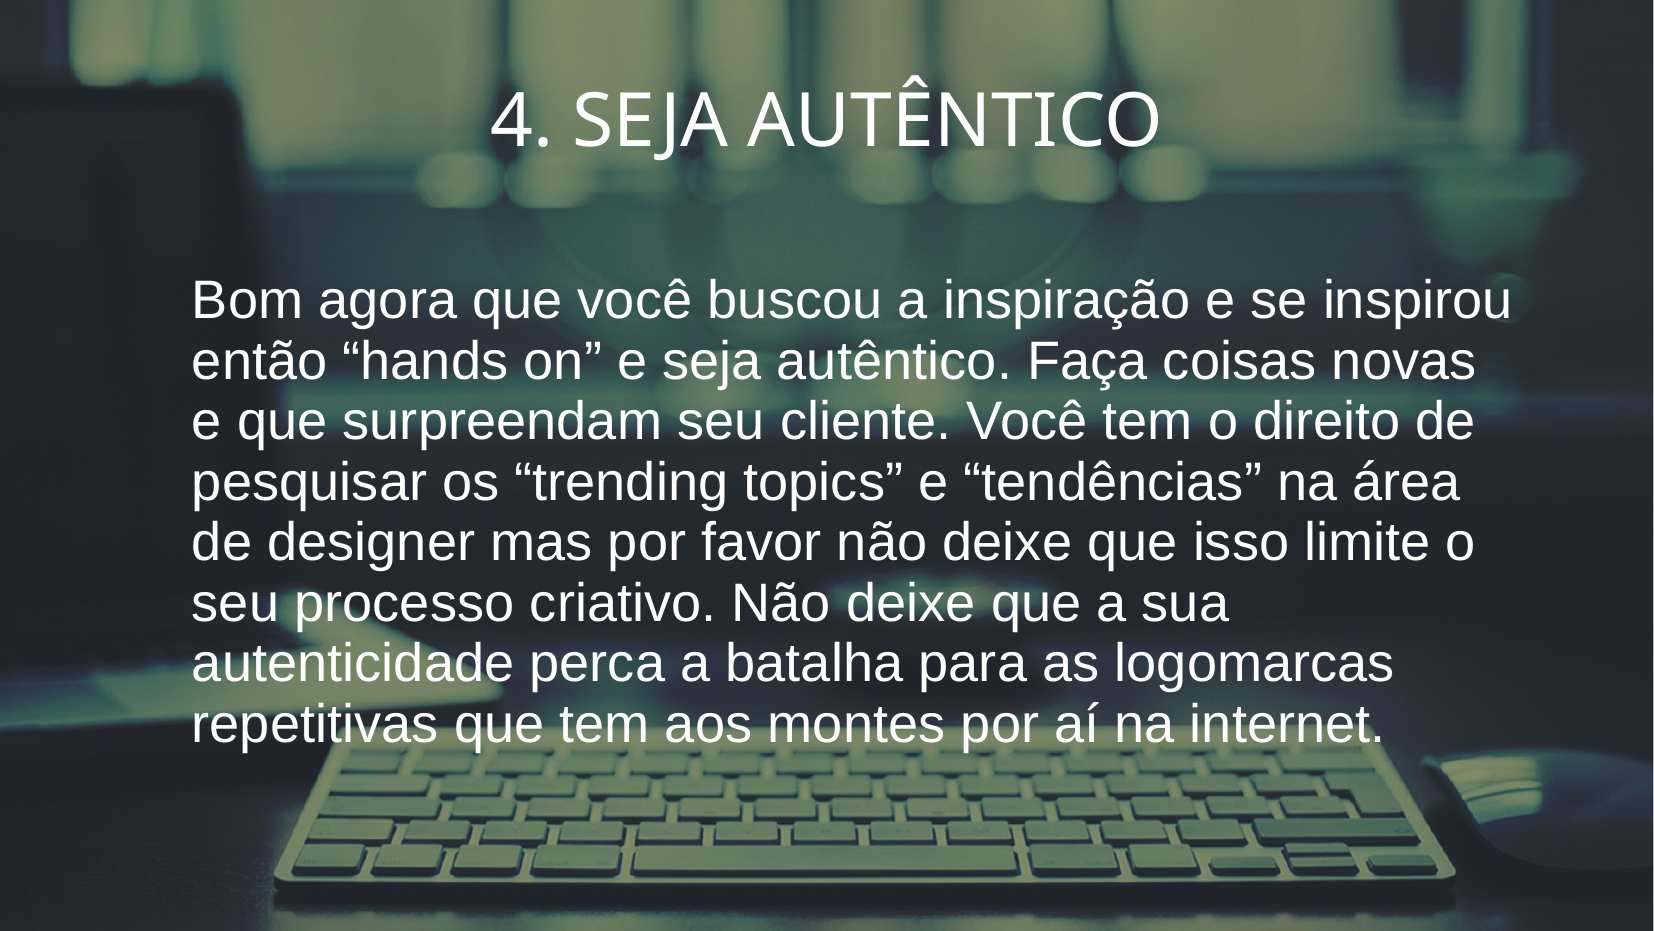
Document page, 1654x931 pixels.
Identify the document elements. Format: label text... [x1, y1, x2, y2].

picture [0, 0, 1654, 931]
text_box 4. SEJA AUTÊNTICO [236, 59, 1418, 262]
text_box Bom agora que você buscou a inspiração e se inspirou então “hands on” e seja autêntico. Faça coisas novas e que surpreendam seu cliente. Você tem o direito de pesquisar os “trending topics” e “tendências” na área de designer mas por favor não deixe que isso limite o seu processo criativo. Não deixe que a sua autenticidade perca a batalha para as logomarcas repetitivas que tem aos montes por aí na internet. [177, 262, 1536, 916]
